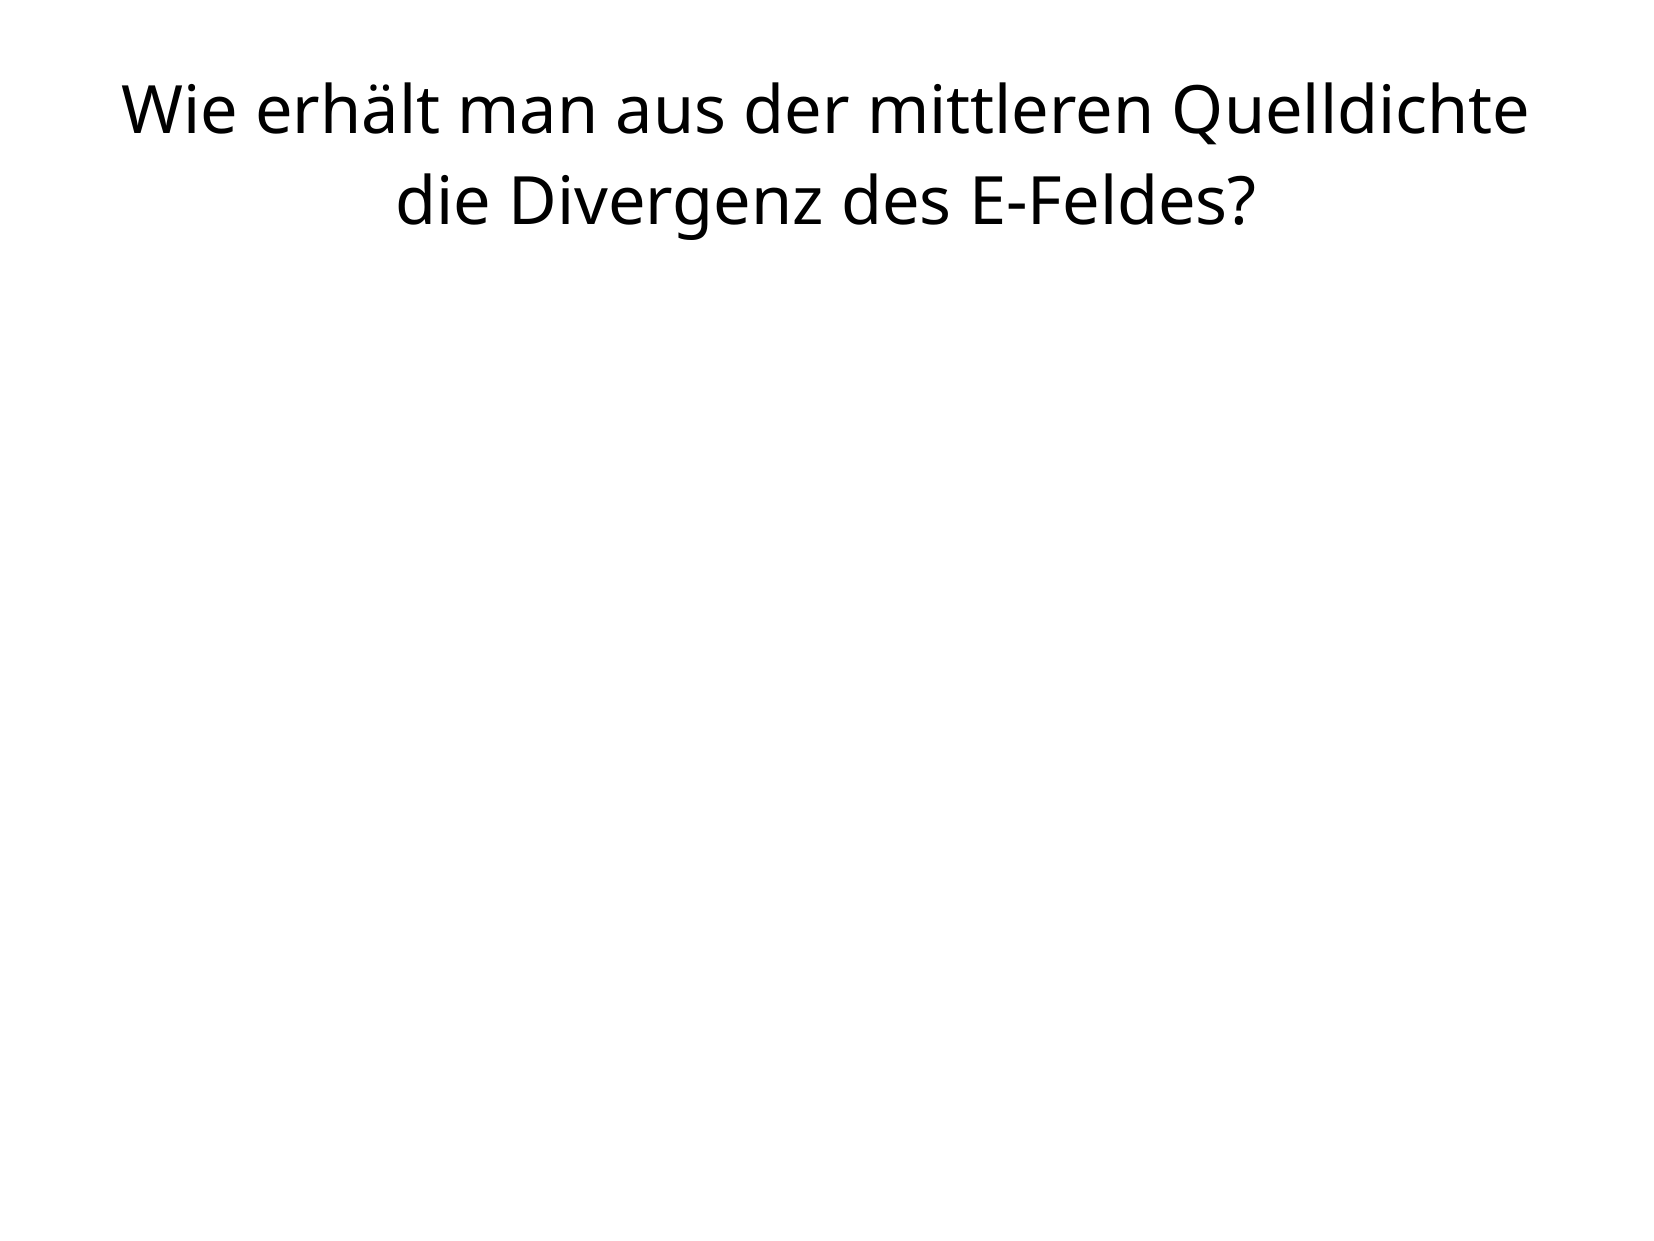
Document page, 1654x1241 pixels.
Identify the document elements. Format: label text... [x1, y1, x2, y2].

title Wie erhält man aus der mittleren Quelldichte die Divergenz des E-Feldes? [82, 49, 1571, 257]
